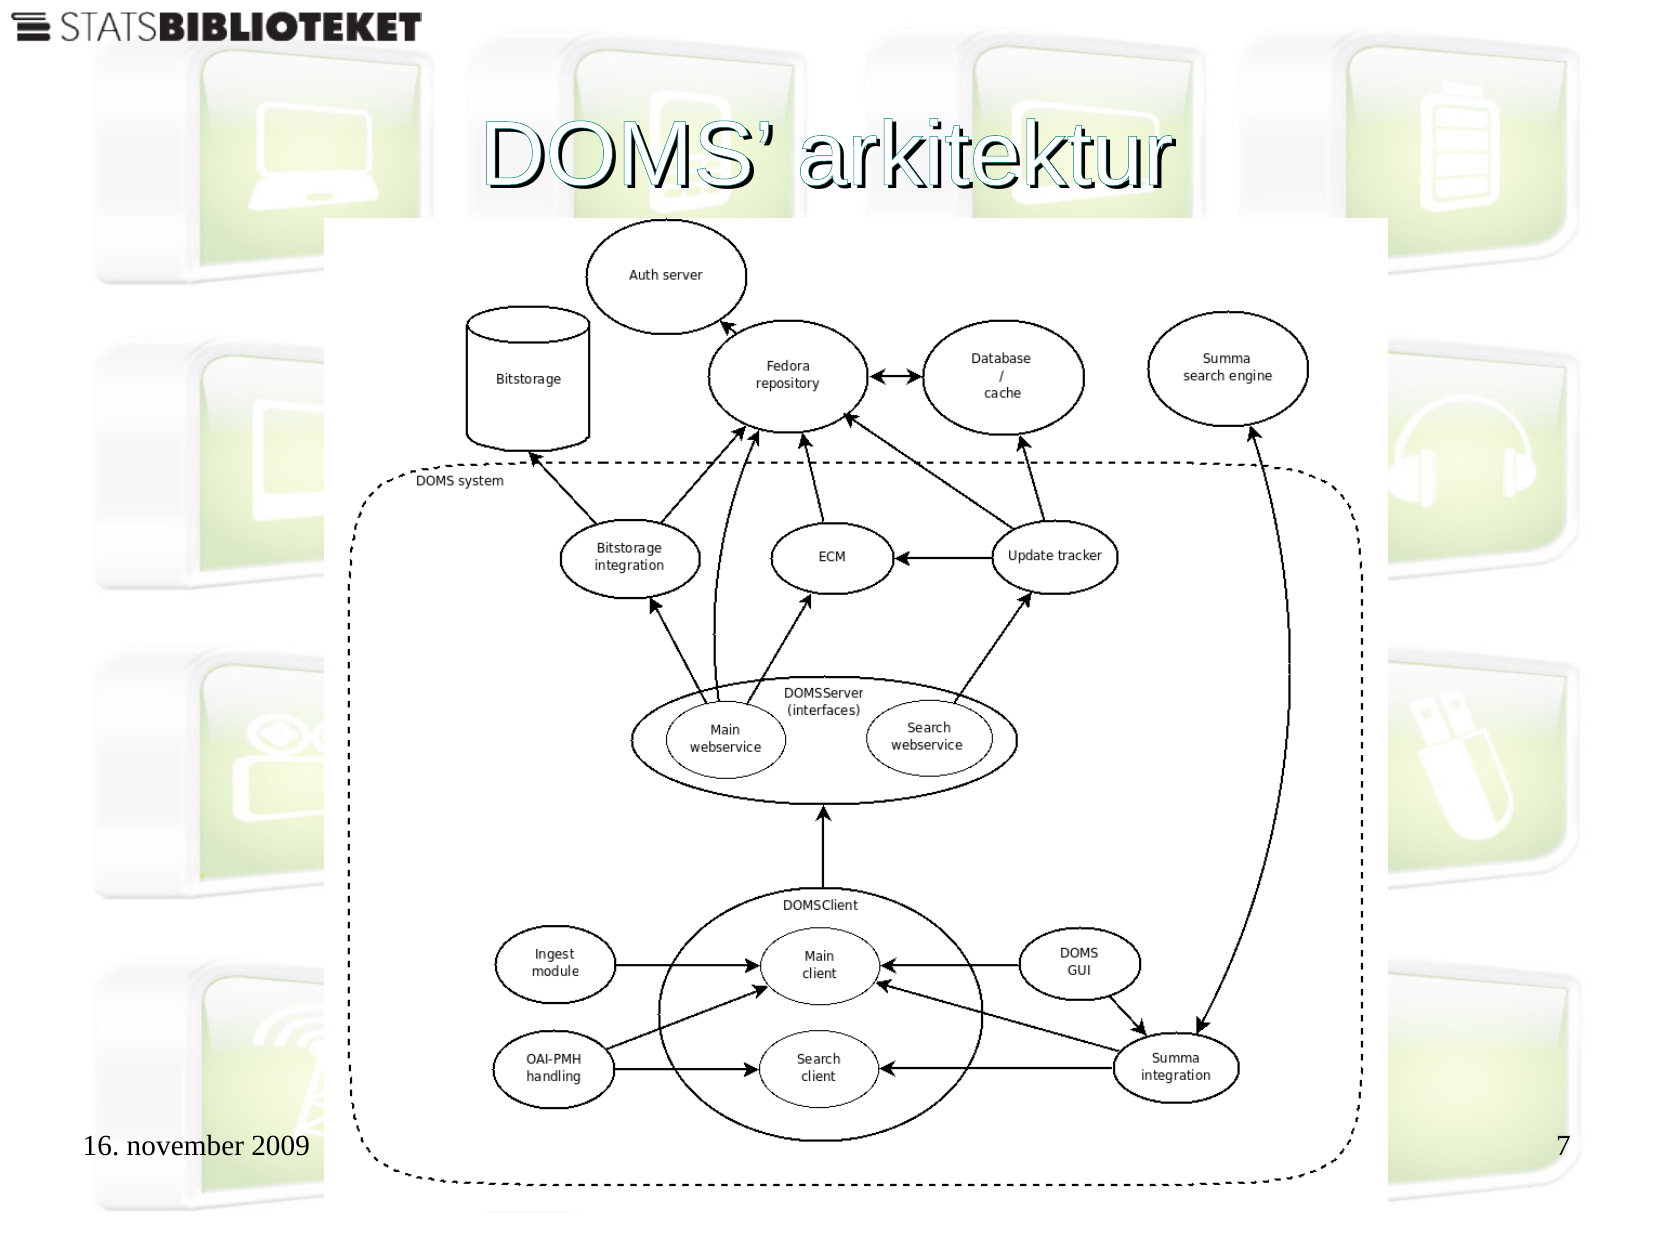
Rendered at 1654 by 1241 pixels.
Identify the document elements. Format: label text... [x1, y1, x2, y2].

picture [0, 0, 1654, 1241]
title DOMS’ arkitektur [82, 49, 1571, 257]
